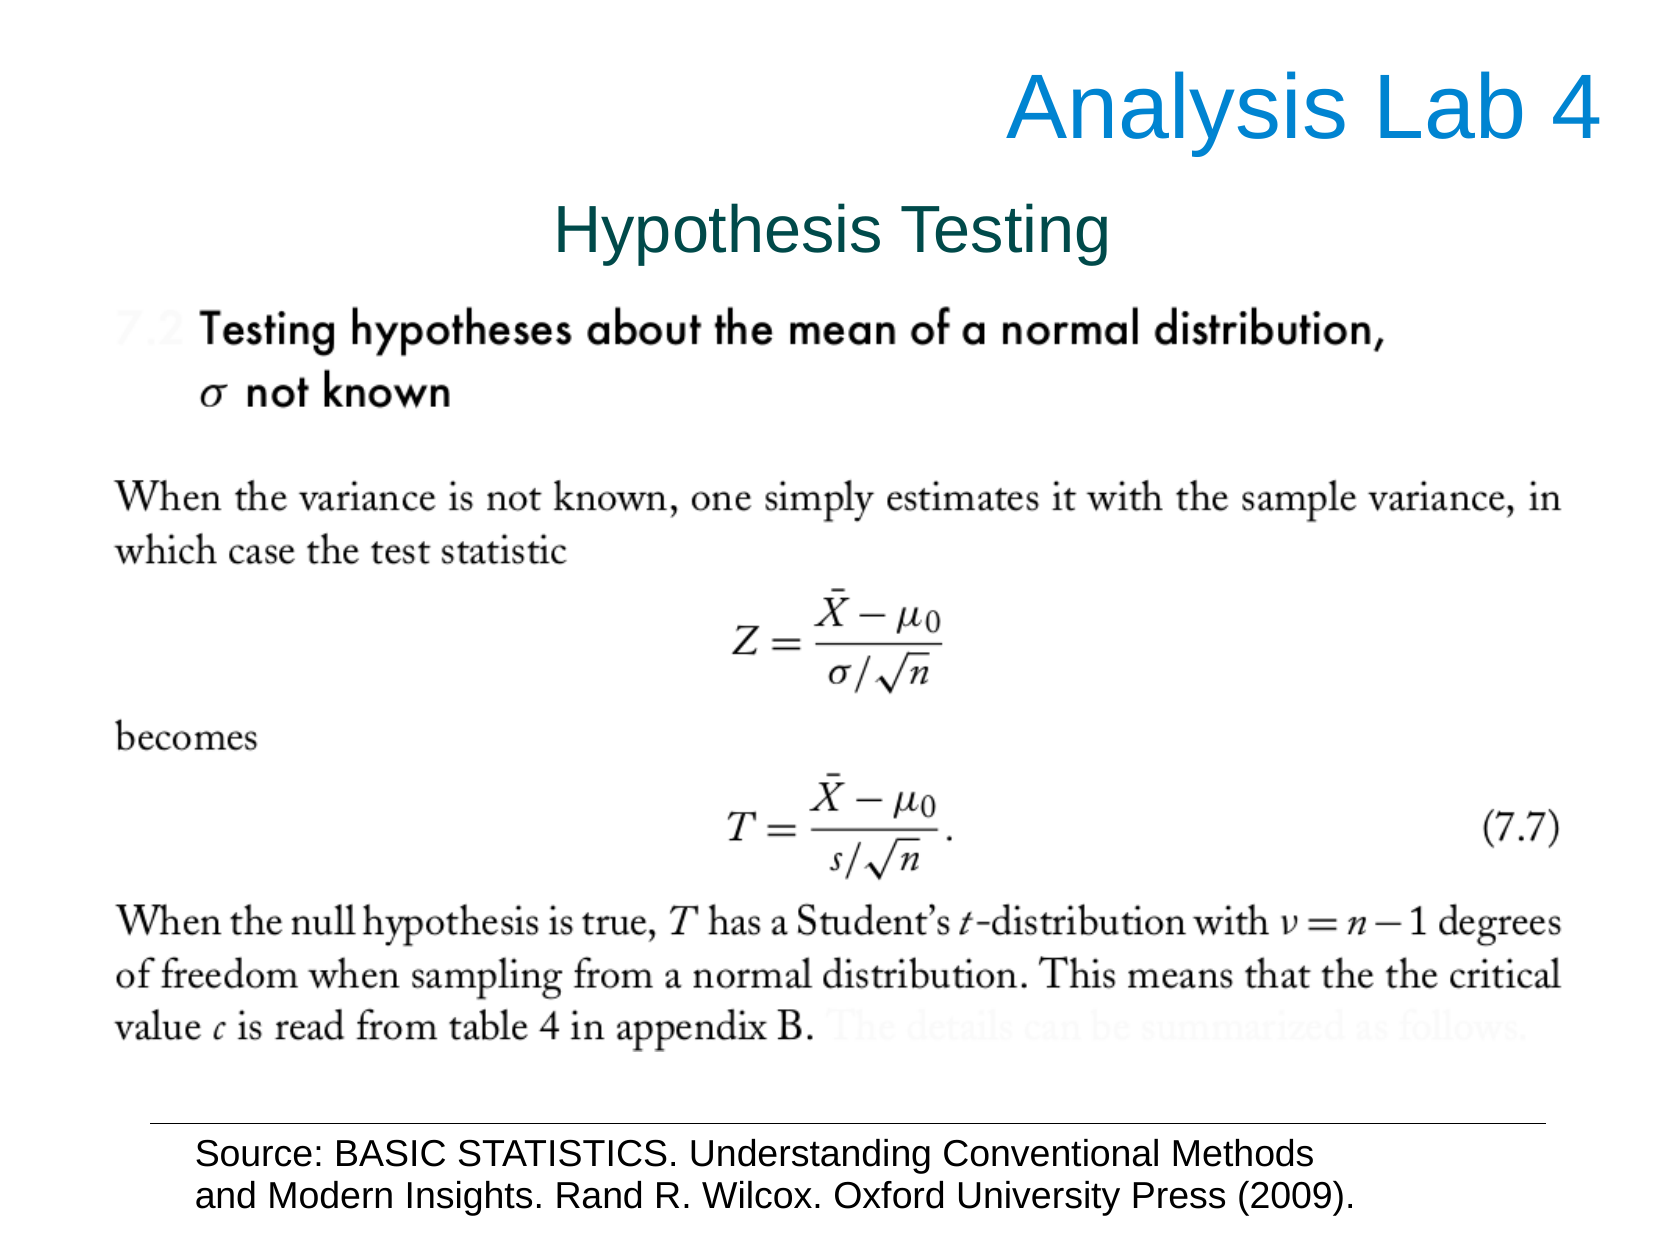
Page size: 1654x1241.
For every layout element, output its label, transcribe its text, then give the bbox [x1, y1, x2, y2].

text_box Analysis Lab 4 [750, 4, 1604, 211]
text_box Source: BASIC STATISTICS. Understanding Conventional Methods and Modern Insights. Rand R. Wilcox. Oxford University Press (2009). [180, 1125, 1372, 1224]
picture [81, 277, 1585, 1052]
text_box Hypothesis Testing [433, 177, 1232, 277]
